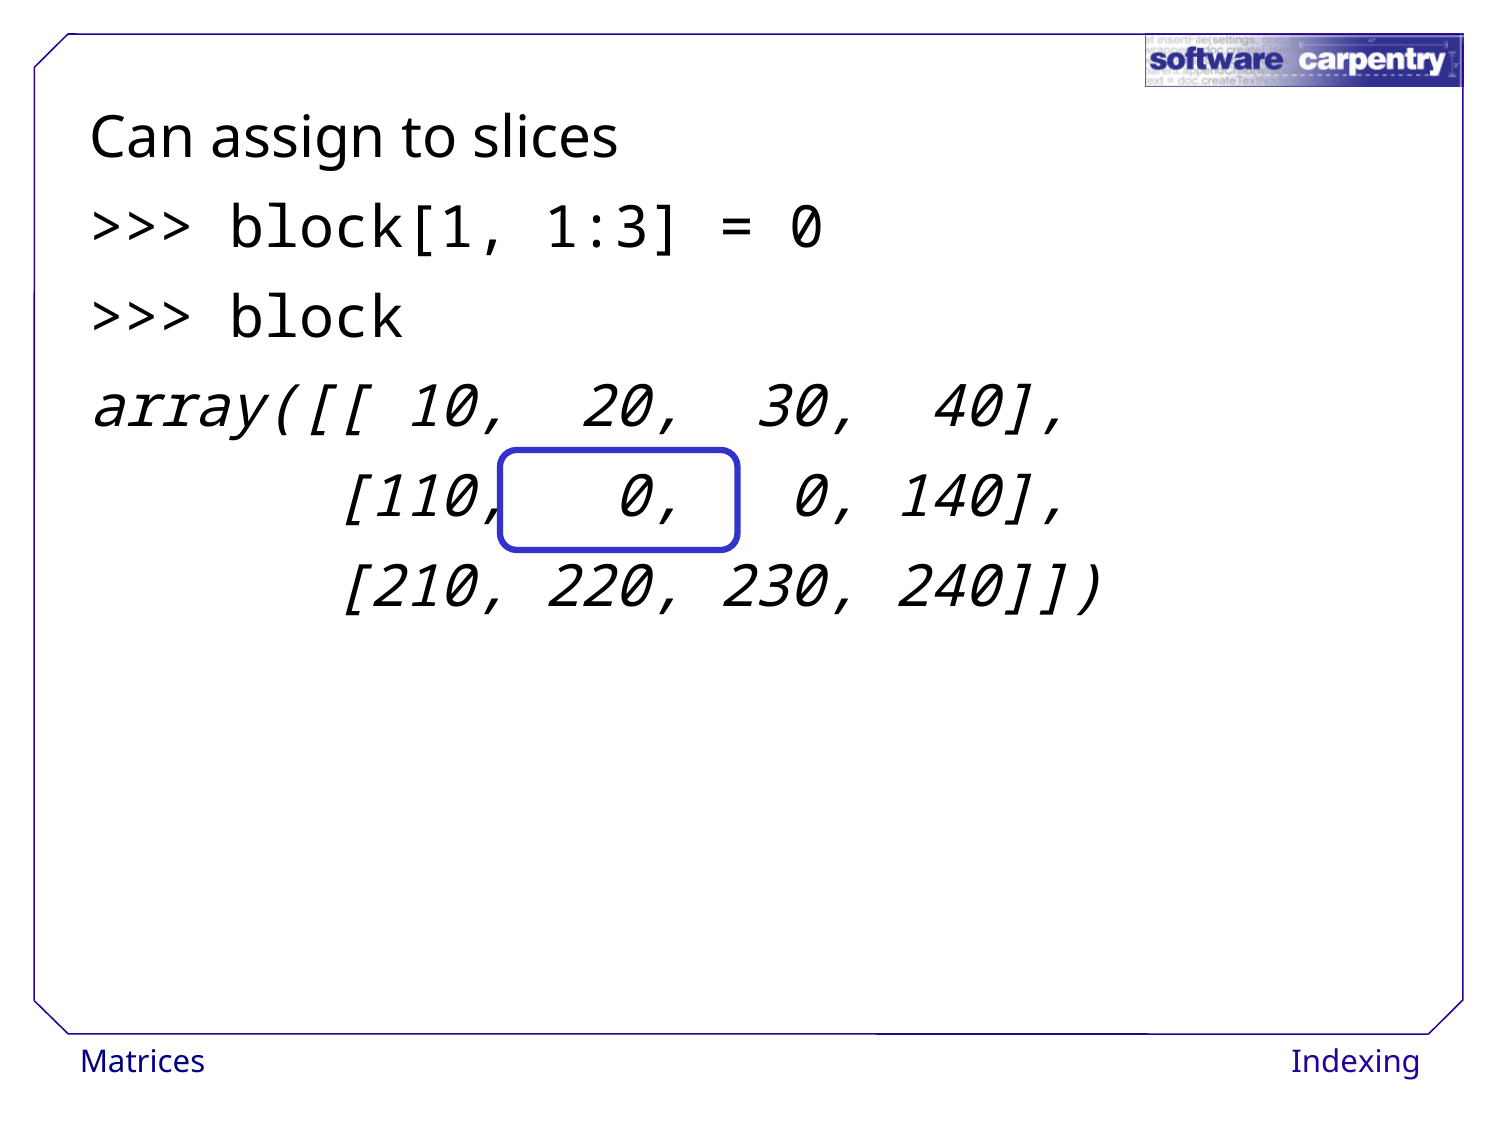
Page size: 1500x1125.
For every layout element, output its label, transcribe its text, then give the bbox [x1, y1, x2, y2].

picture [1145, 33, 1464, 87]
list Can assign to slices >>> block[1, 1:3] = 0 >>> block array([[ 10, 20, 30, 40], [110, 0, 0, 140], [210, 220, 230, 240]]) [75, 99, 1426, 1013]
